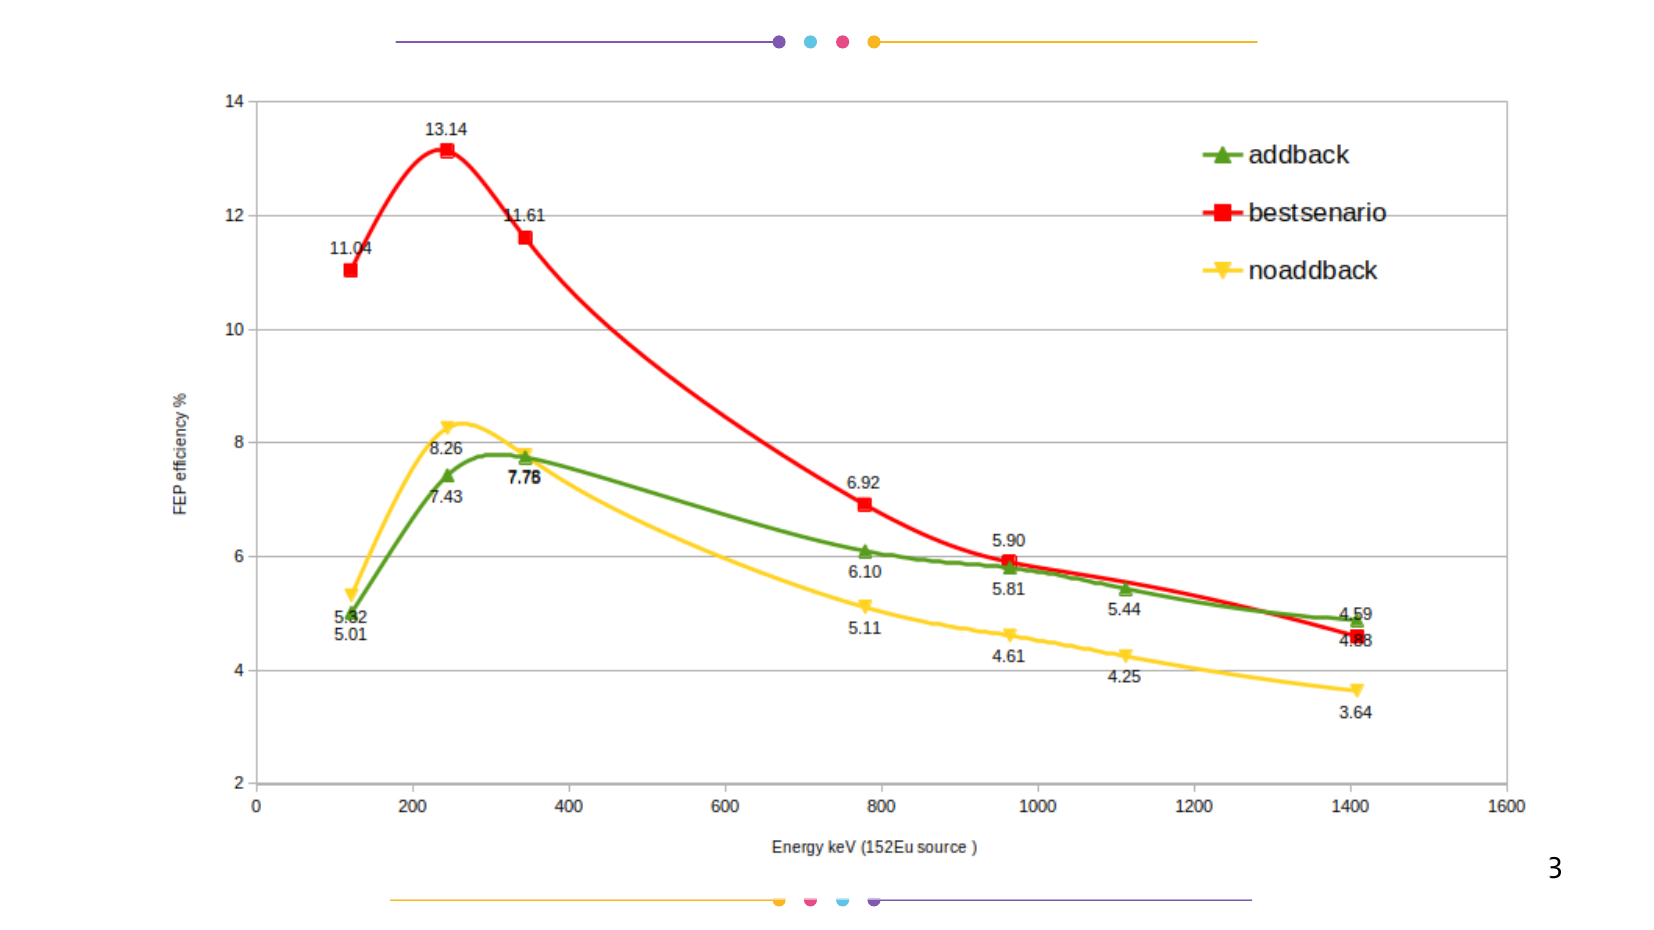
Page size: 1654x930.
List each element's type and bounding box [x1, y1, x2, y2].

picture [75, 73, 1552, 901]
